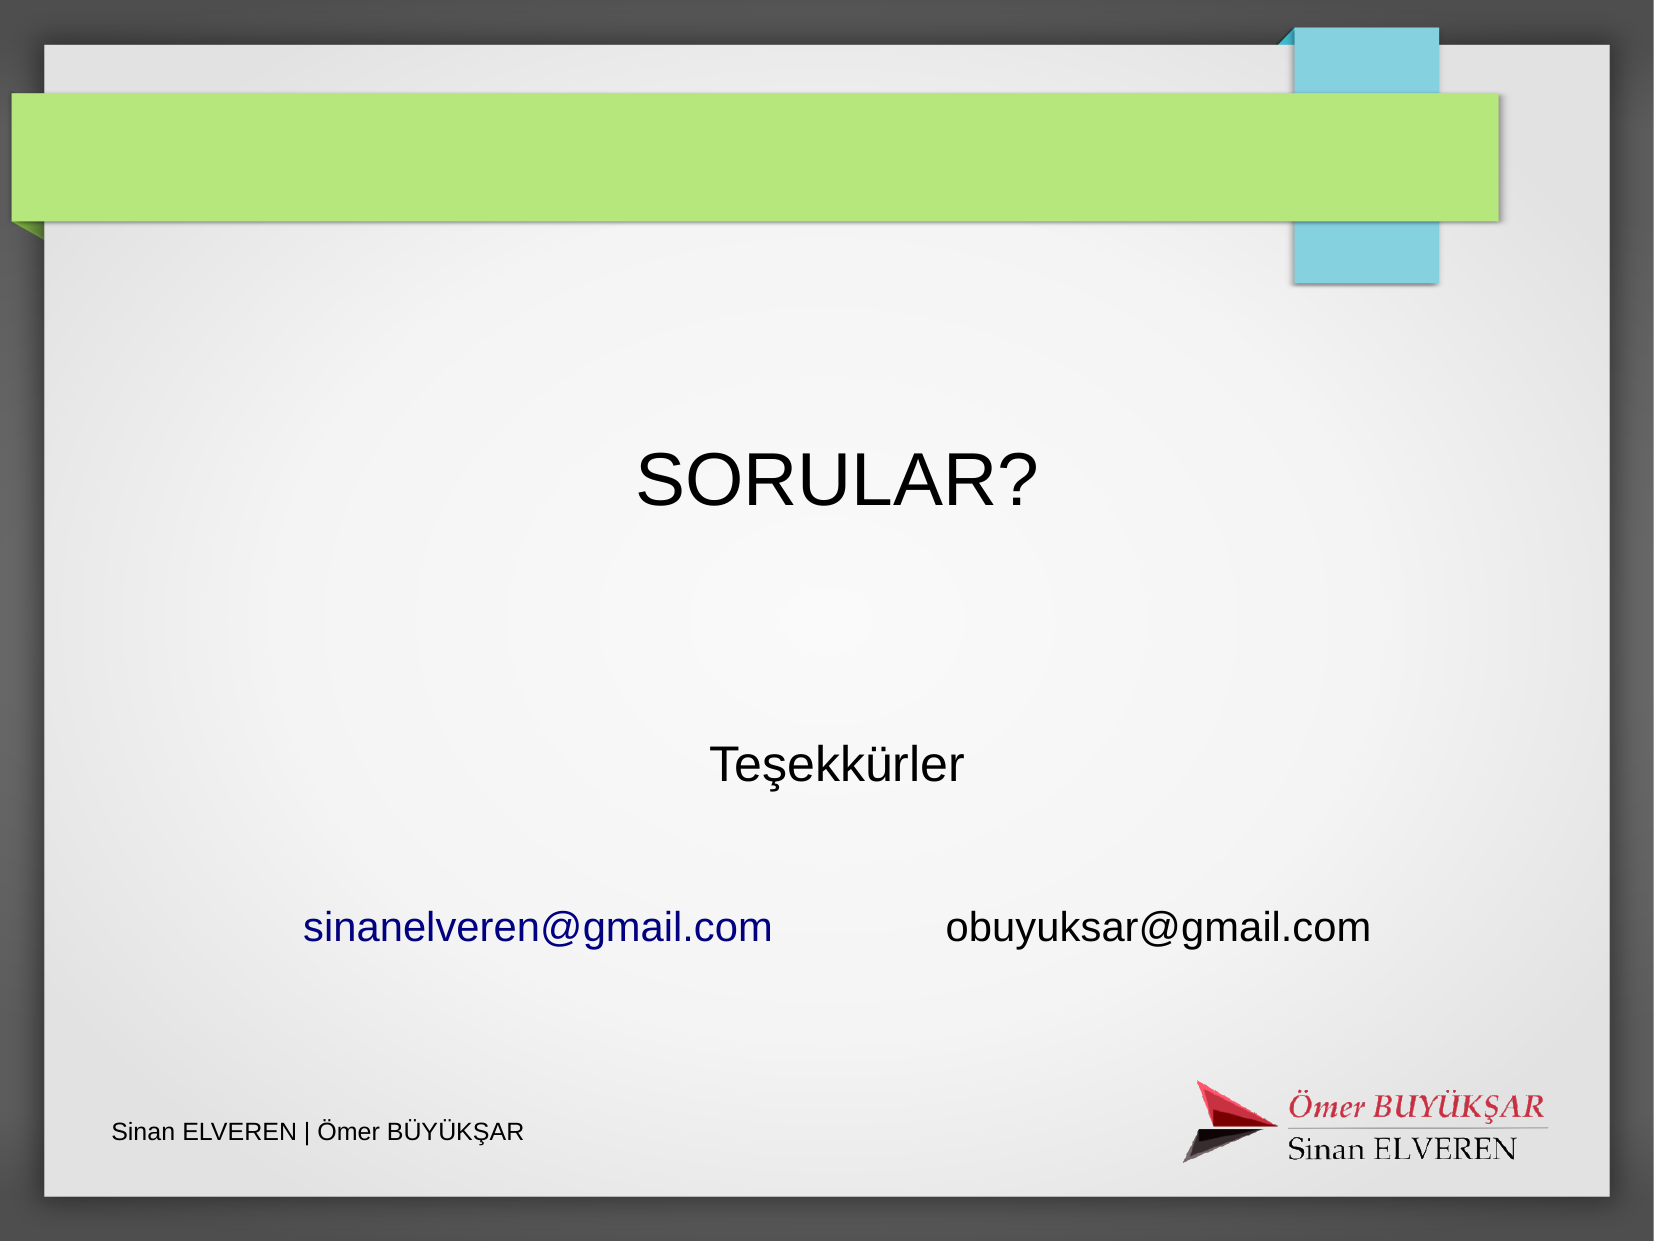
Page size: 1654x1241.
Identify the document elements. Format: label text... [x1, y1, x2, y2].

list [165, 450, 1654, 1170]
picture [0, 0, 1654, 1241]
picture [1155, 1079, 1576, 1164]
text_box SORULAR? Teşekkürler sinanelveren@gmail.com obuyuksar@gmail.com [114, 304, 1561, 958]
text_box Sinan ELVEREN | Ömer BÜYÜKŞAR [89, 1110, 541, 1180]
